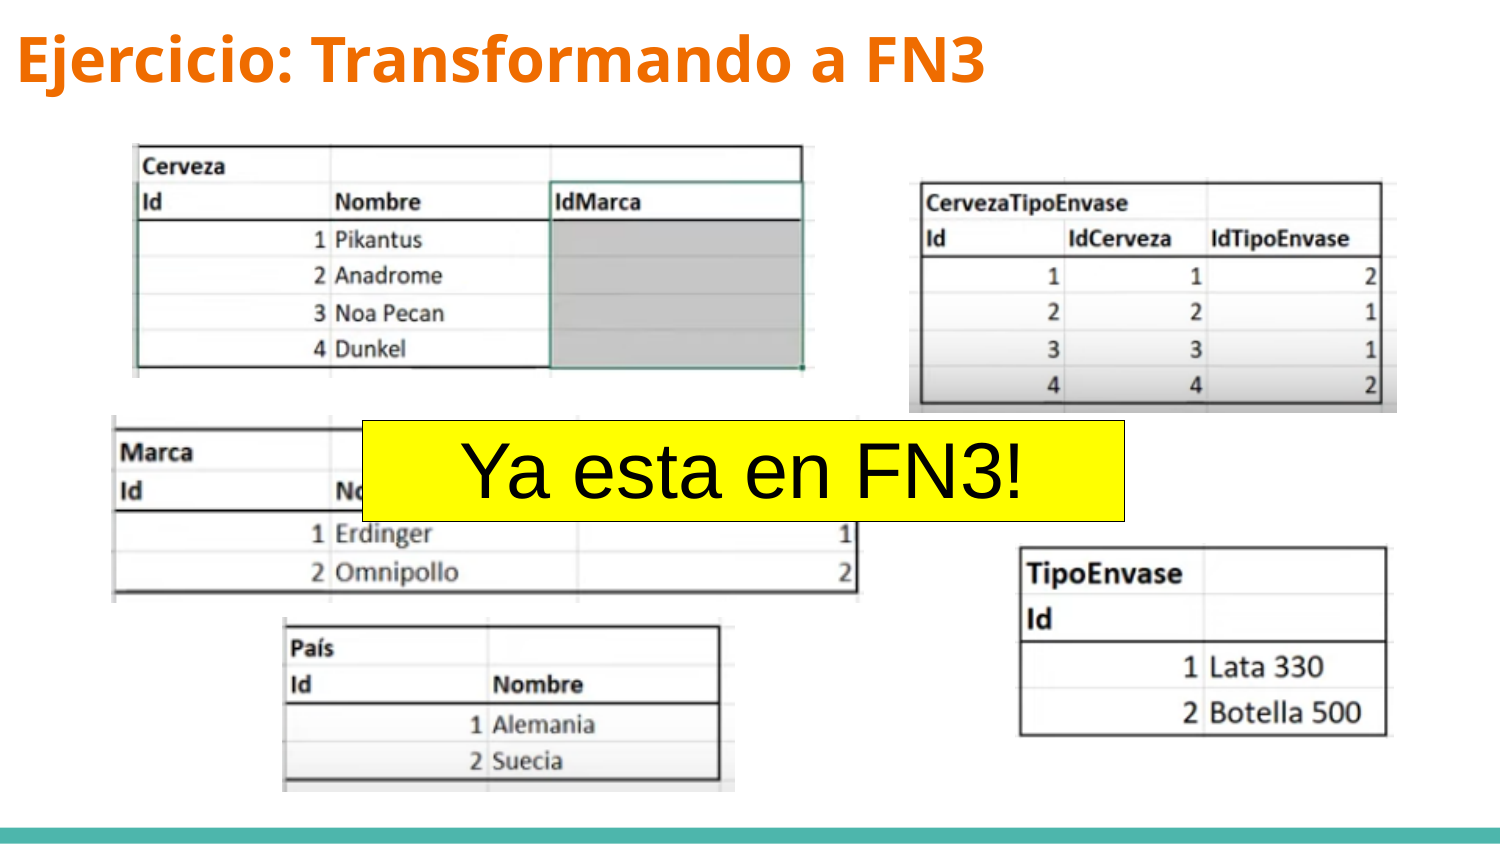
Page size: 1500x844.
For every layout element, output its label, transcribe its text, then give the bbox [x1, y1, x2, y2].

picture [132, 143, 815, 378]
picture [1015, 543, 1394, 739]
title Ejercicio: Transformando a FN3 [0, 0, 1398, 116]
picture [909, 177, 1397, 414]
picture [111, 415, 864, 603]
table_header Ya esta en FN3! [363, 421, 1124, 521]
picture [282, 617, 735, 792]
